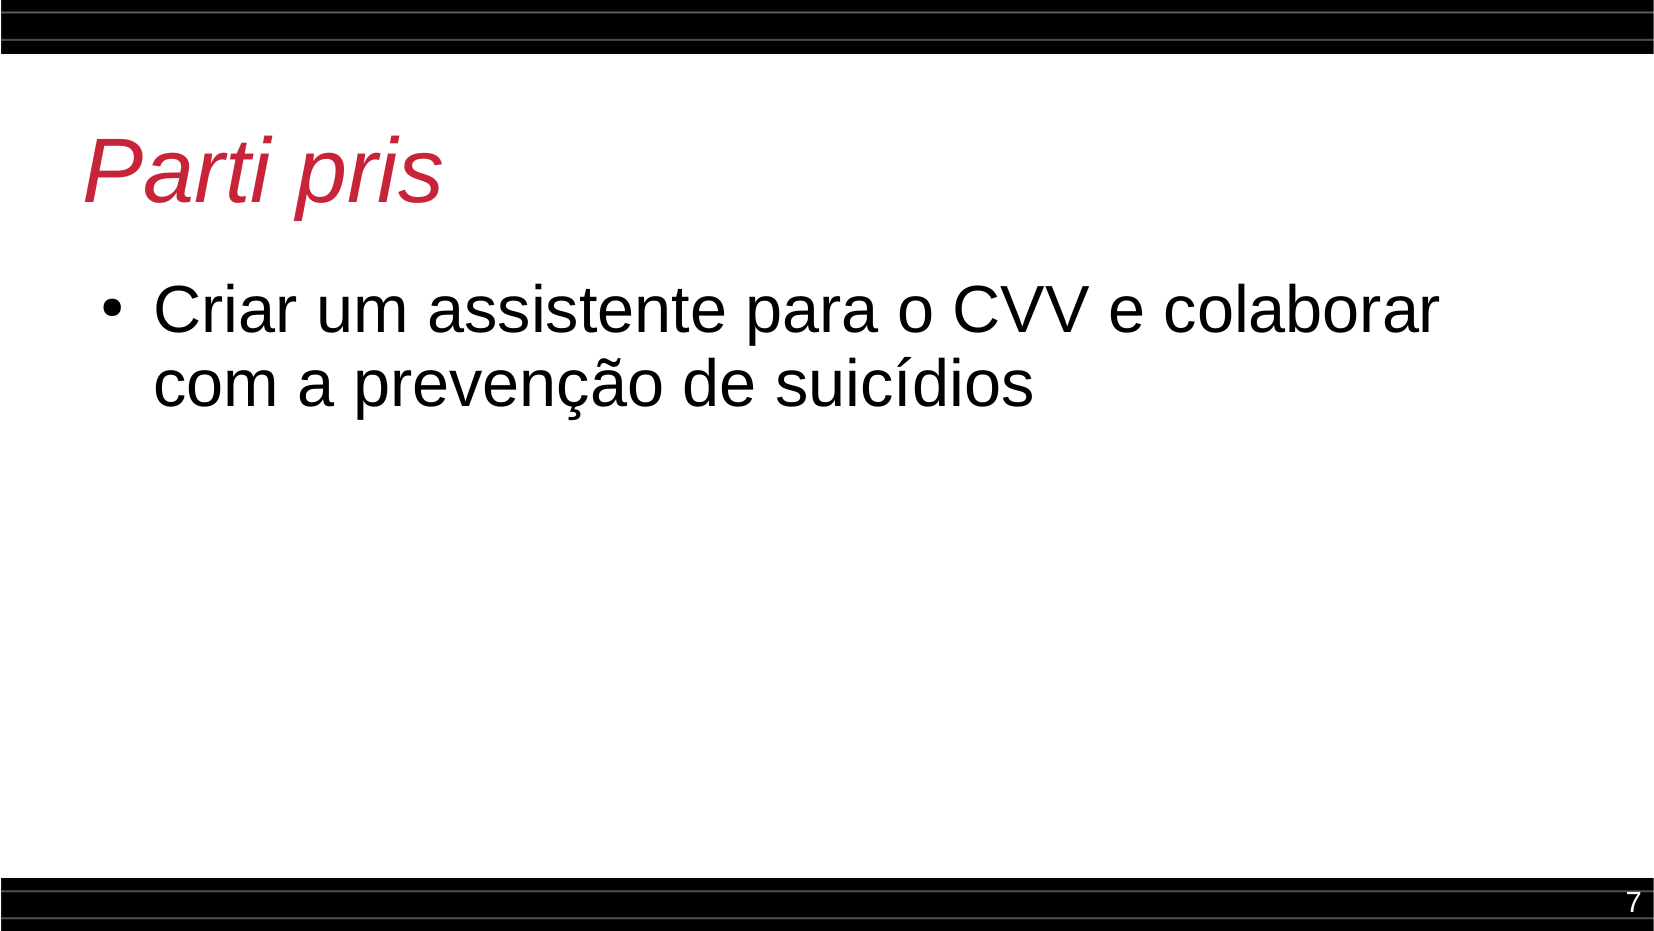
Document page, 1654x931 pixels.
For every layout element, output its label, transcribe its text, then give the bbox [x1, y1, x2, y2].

title Parti pris [82, 92, 1571, 249]
list Criar um assistente para o CVV e colaborar com a prevenção de suicídios [82, 271, 1571, 851]
picture [1, 0, 1654, 54]
picture [1, 878, 1654, 931]
